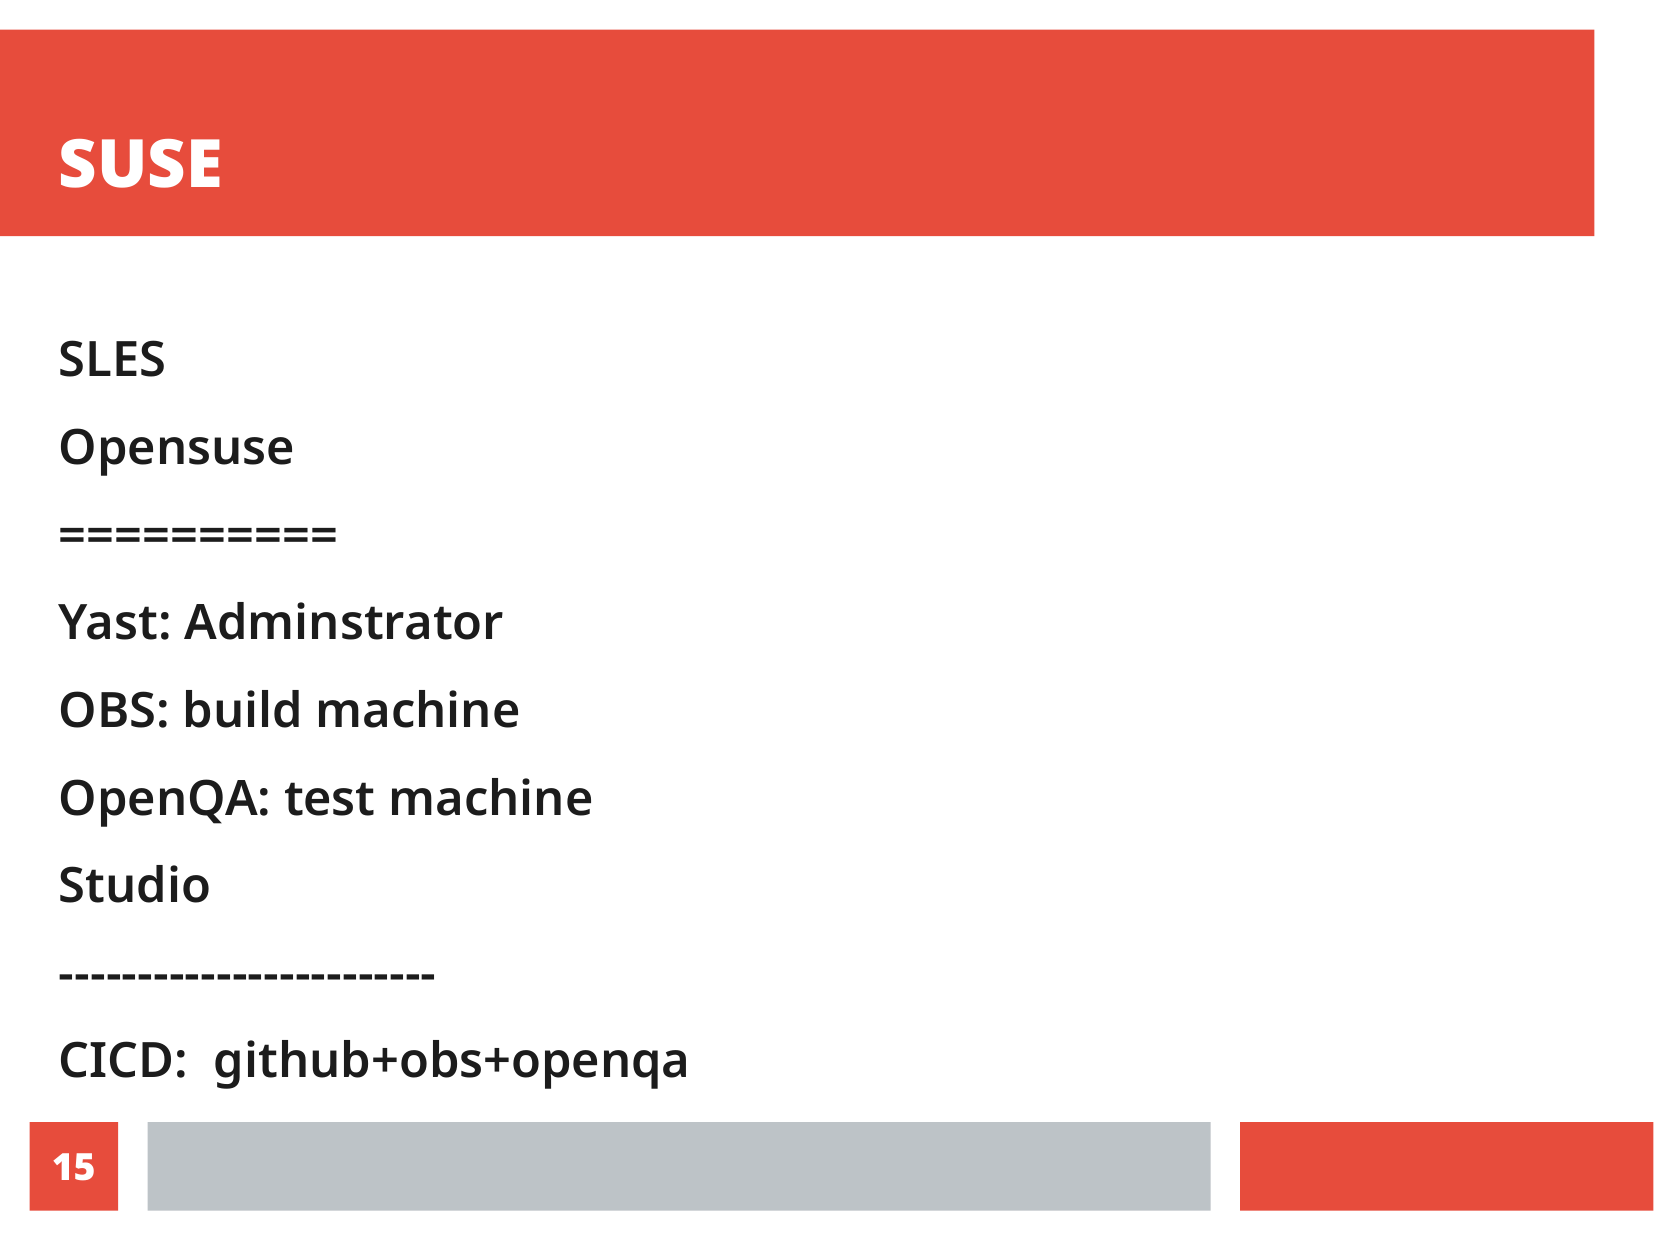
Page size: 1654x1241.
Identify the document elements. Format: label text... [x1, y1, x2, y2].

list SLES Opensuse ========== Yast: Adminstrator OBS: build machine OpenQA: test machine Studio ------------------------ CICD: github+obs+openqa [59, 324, 1565, 1093]
title SUSE [59, 59, 1595, 207]
